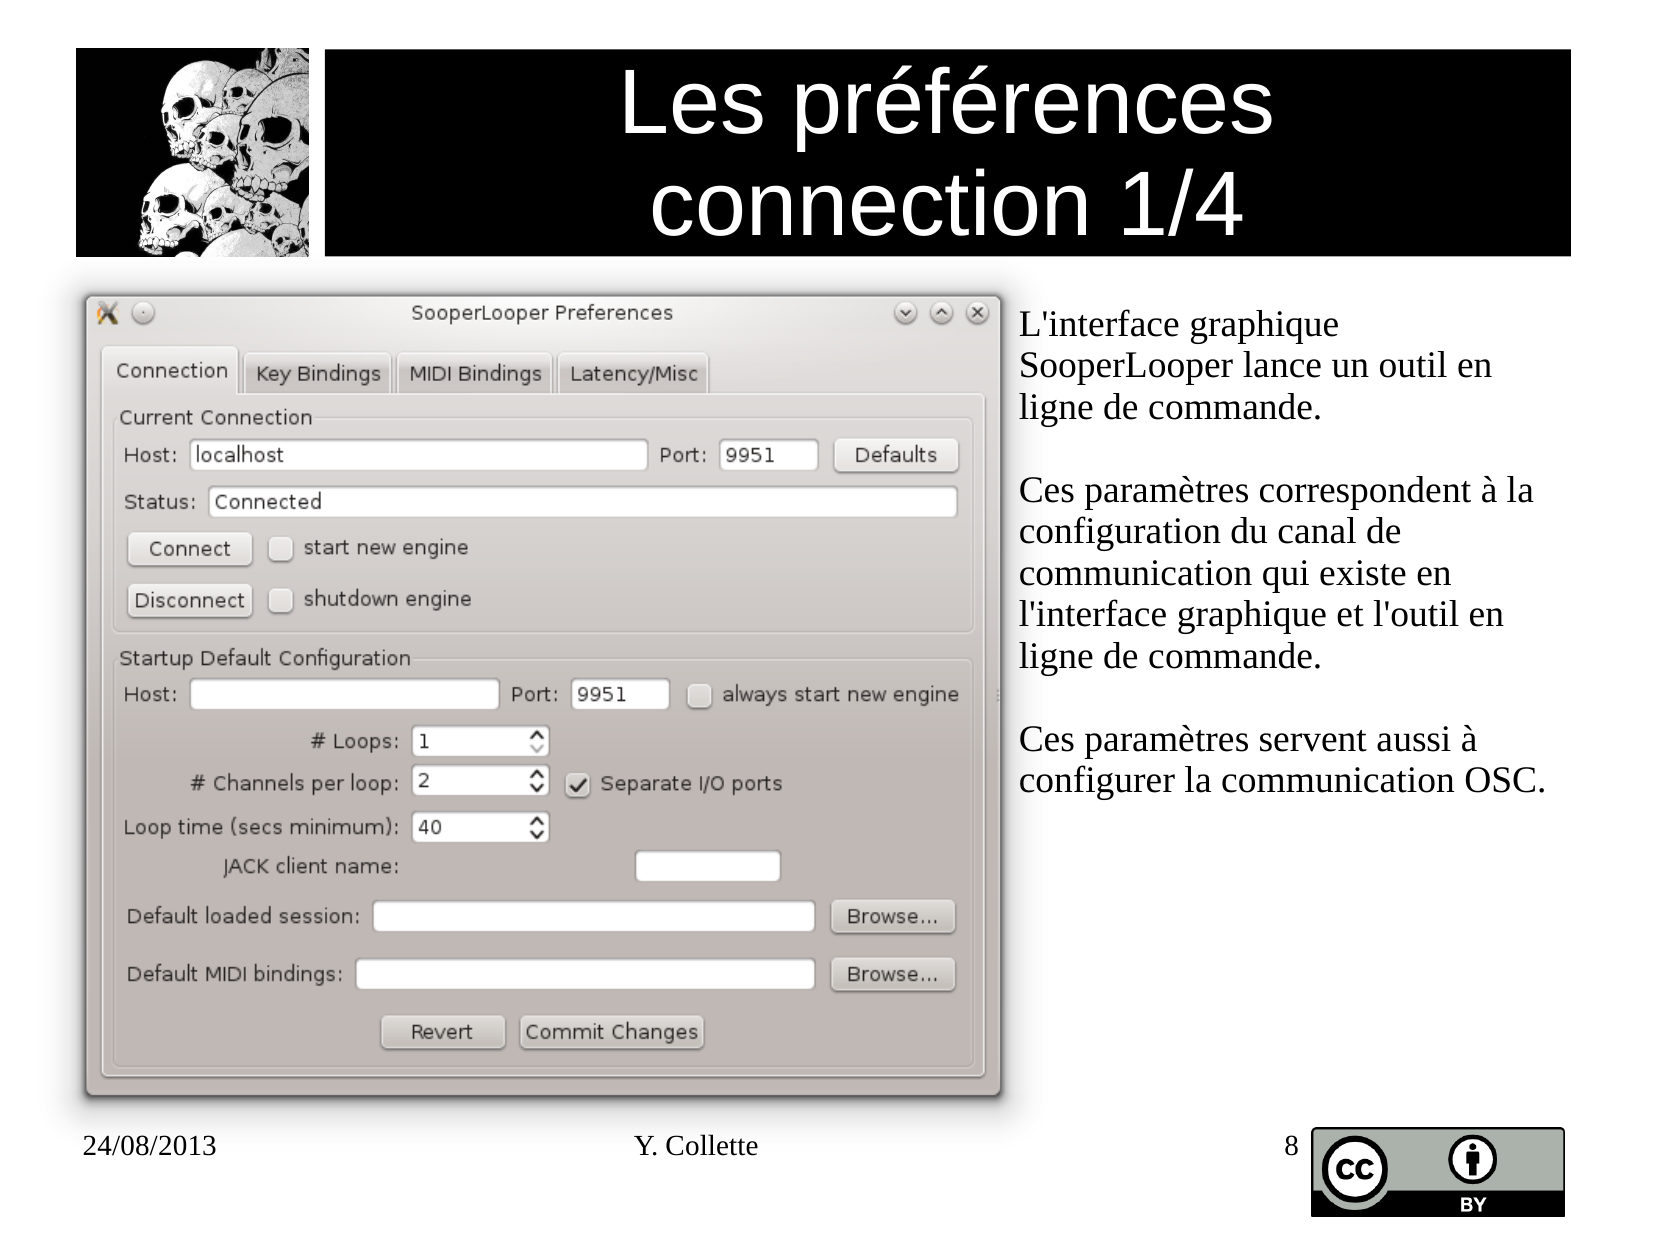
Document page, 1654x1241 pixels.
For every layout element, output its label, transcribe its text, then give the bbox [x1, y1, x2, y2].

picture [24, 48, 1063, 1158]
title Les préférences connection 1/4 [324, 49, 1571, 257]
picture [1311, 1127, 1565, 1217]
text_box L'interface graphique SooperLooper lance un outil en ligne de commande. Ces paramètres correspondent à la configuration du canal de communication qui existe en l'interface graphique et l'outil en ligne de commande. Ces paramètres servent aussi à configurer la communication OSC. [1003, 295, 1571, 809]
